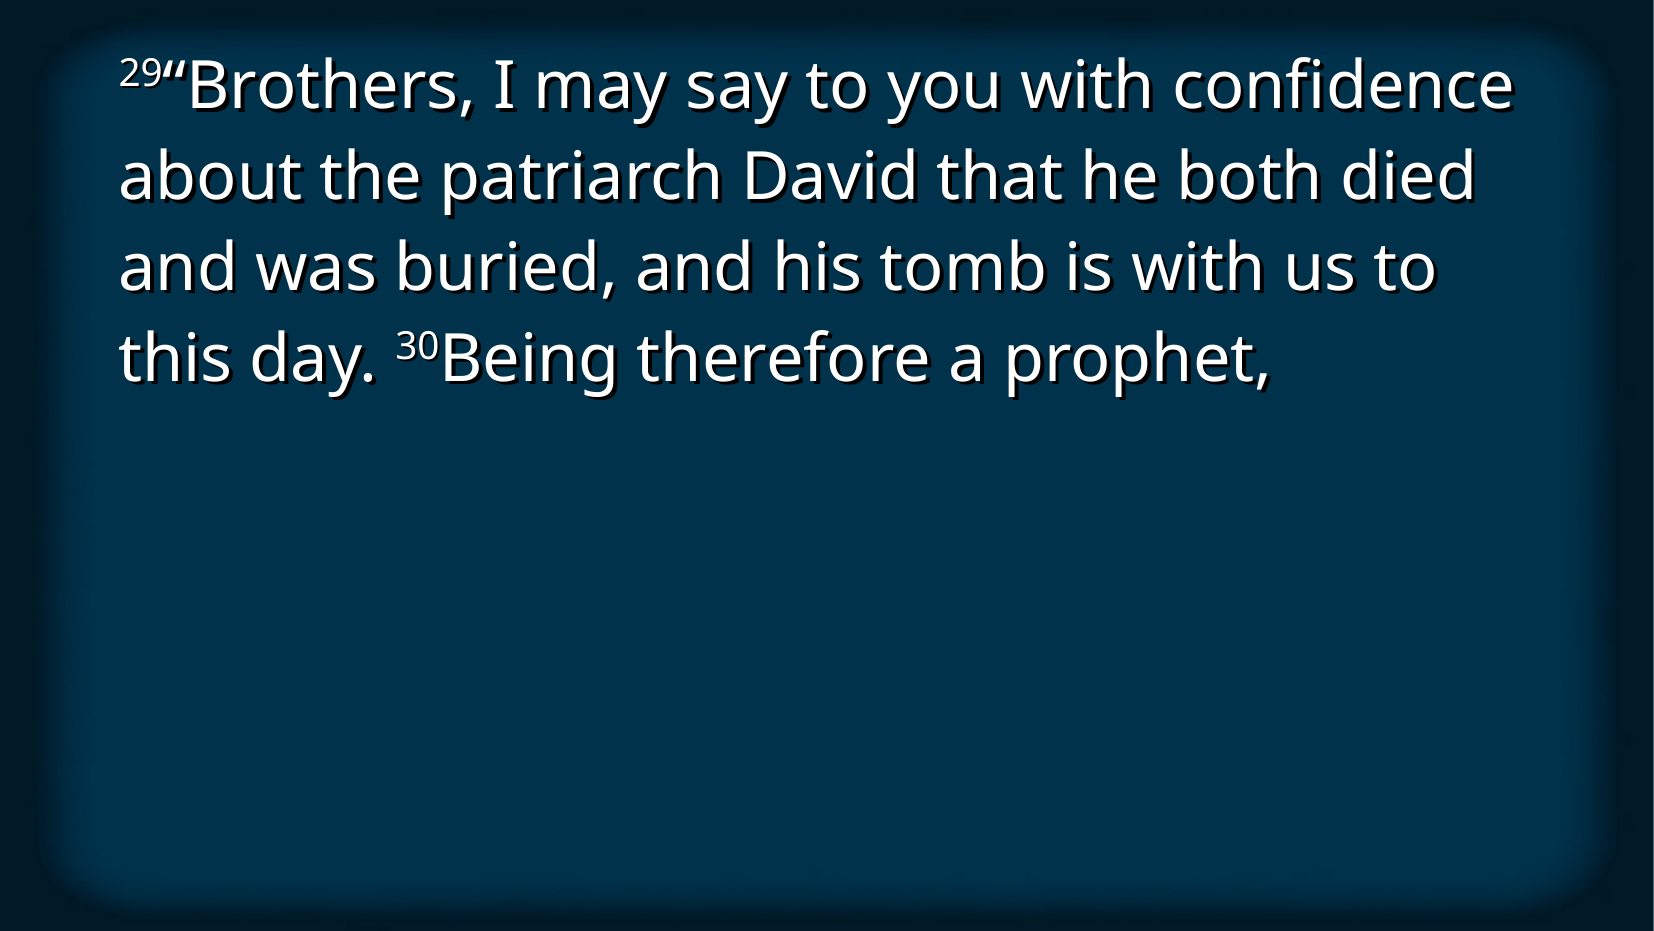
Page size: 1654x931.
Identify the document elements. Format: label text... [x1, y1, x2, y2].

picture [0, 0, 1654, 931]
text_box 29“Brothers, I may say to you with confidence about the patriarch David that he both died and was buried, and his tomb is with us to this day. 30Being therefore a prophet, [103, 30, 1559, 400]
